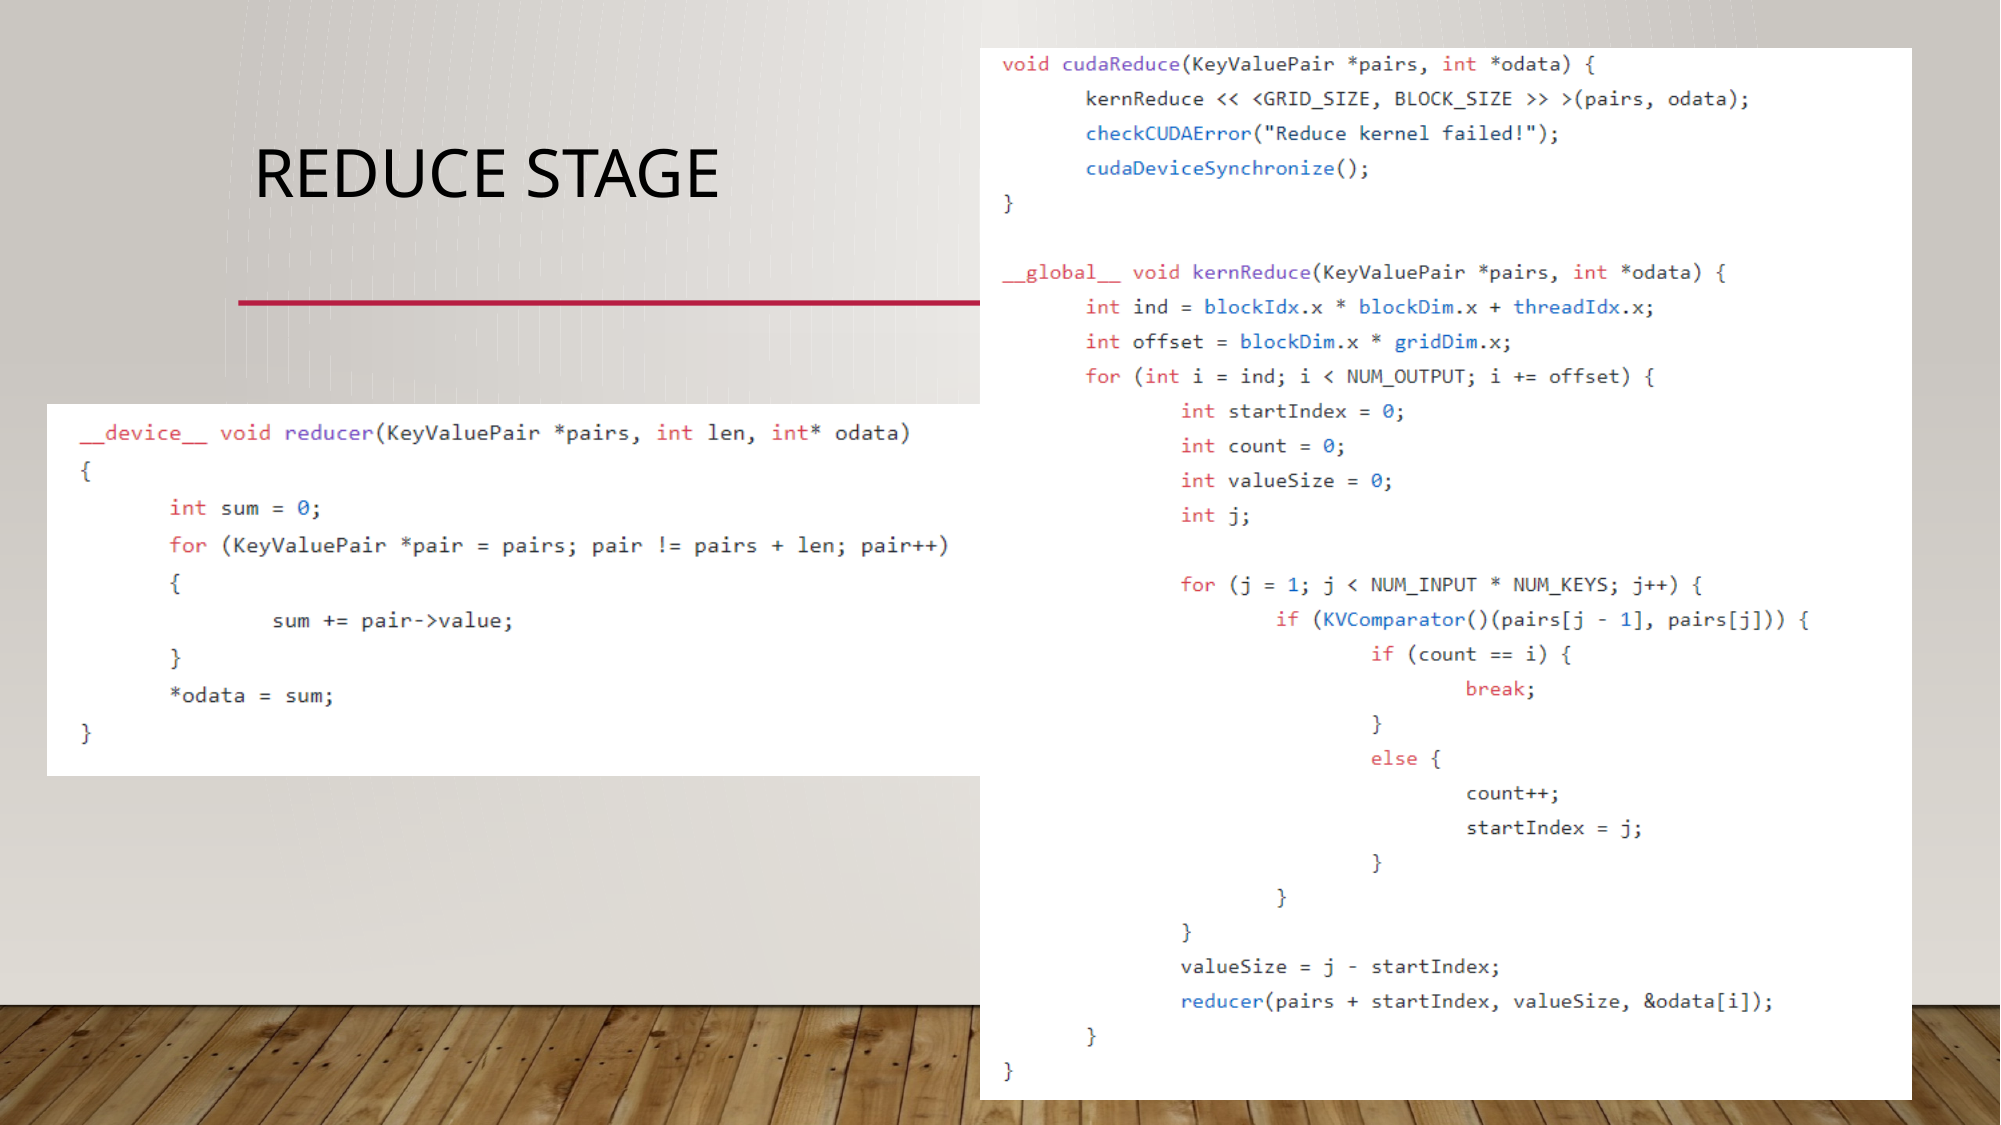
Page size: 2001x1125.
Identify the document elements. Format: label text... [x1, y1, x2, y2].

picture [0, 48, 2000, 1125]
title Reduce stage [238, 131, 980, 305]
